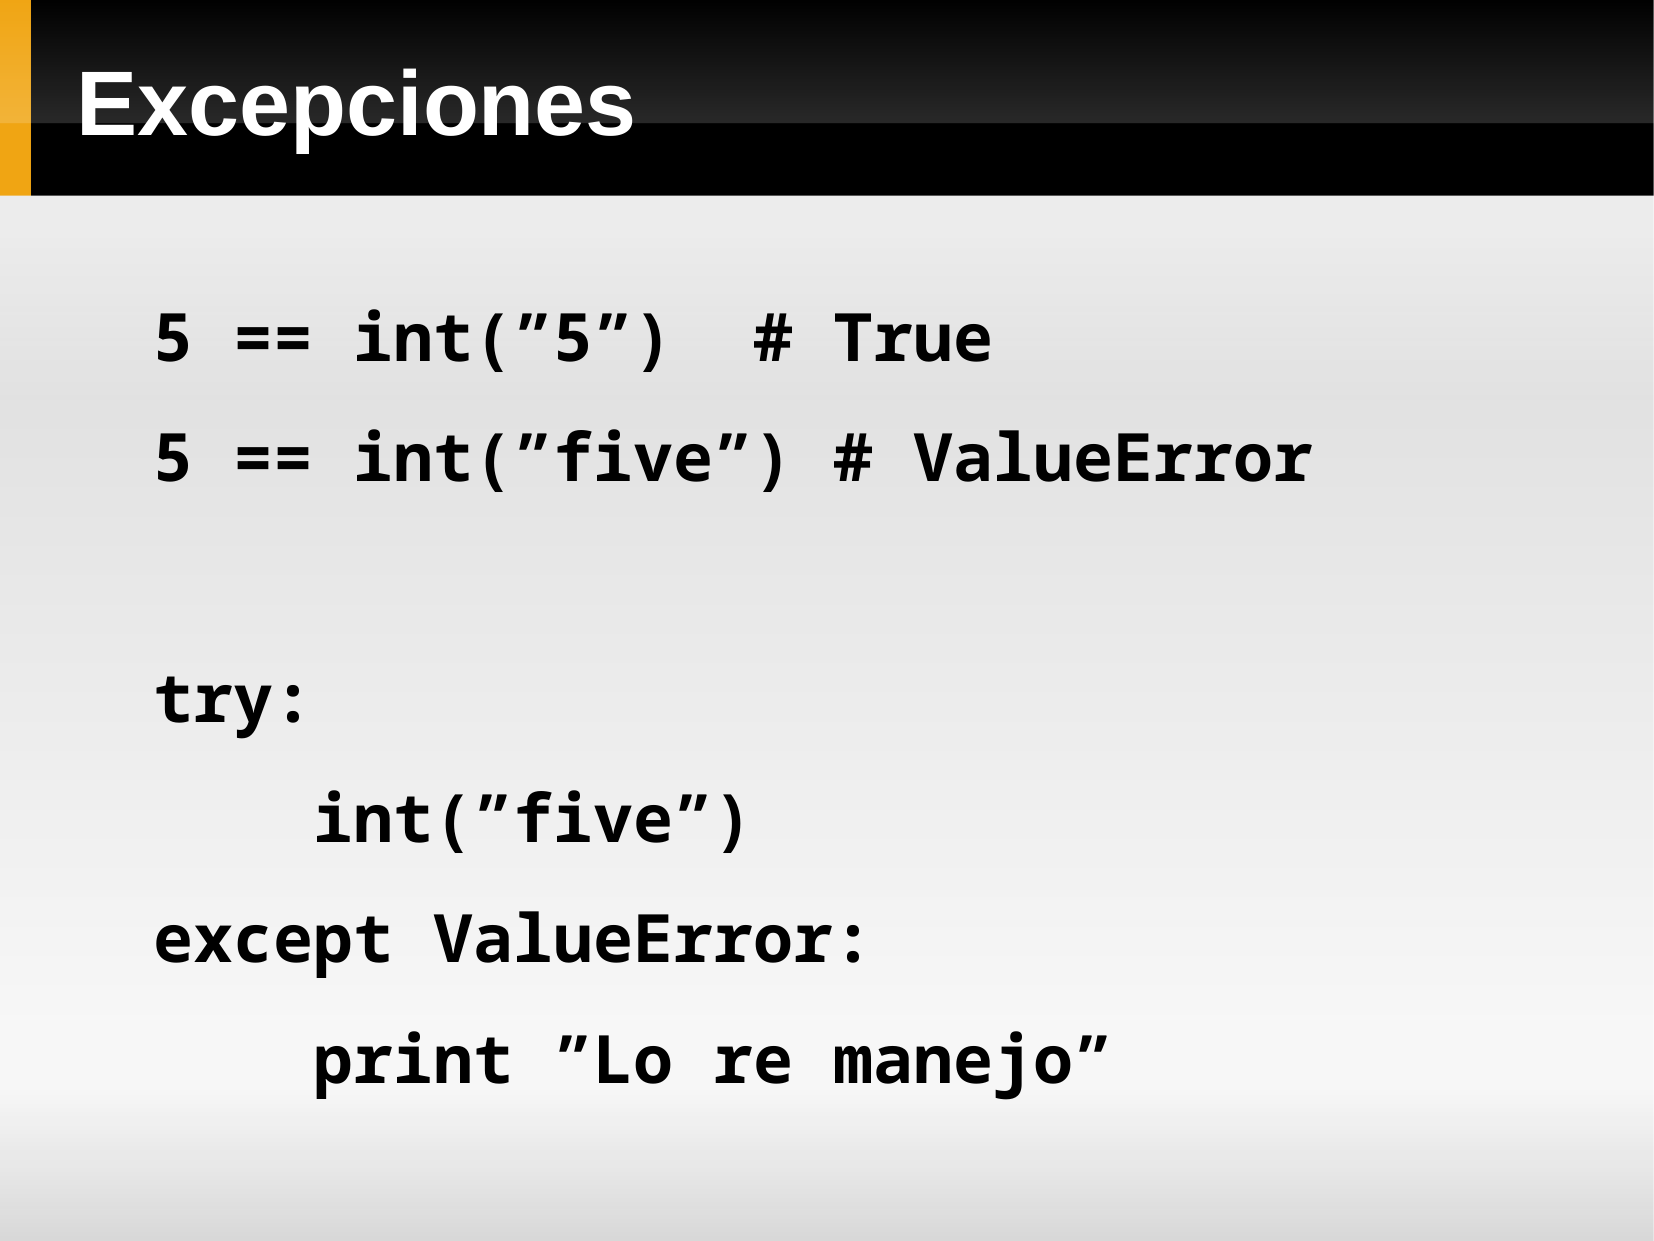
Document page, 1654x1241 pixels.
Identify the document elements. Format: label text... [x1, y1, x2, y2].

title Excepciones [76, 0, 1565, 208]
picture [0, 0, 1654, 1241]
list 5 == int(”5”) # True 5 == int(”five”) # ValueError try: int(”five”) except ValueError: print ”Lo re manejo” [82, 290, 1571, 1109]
